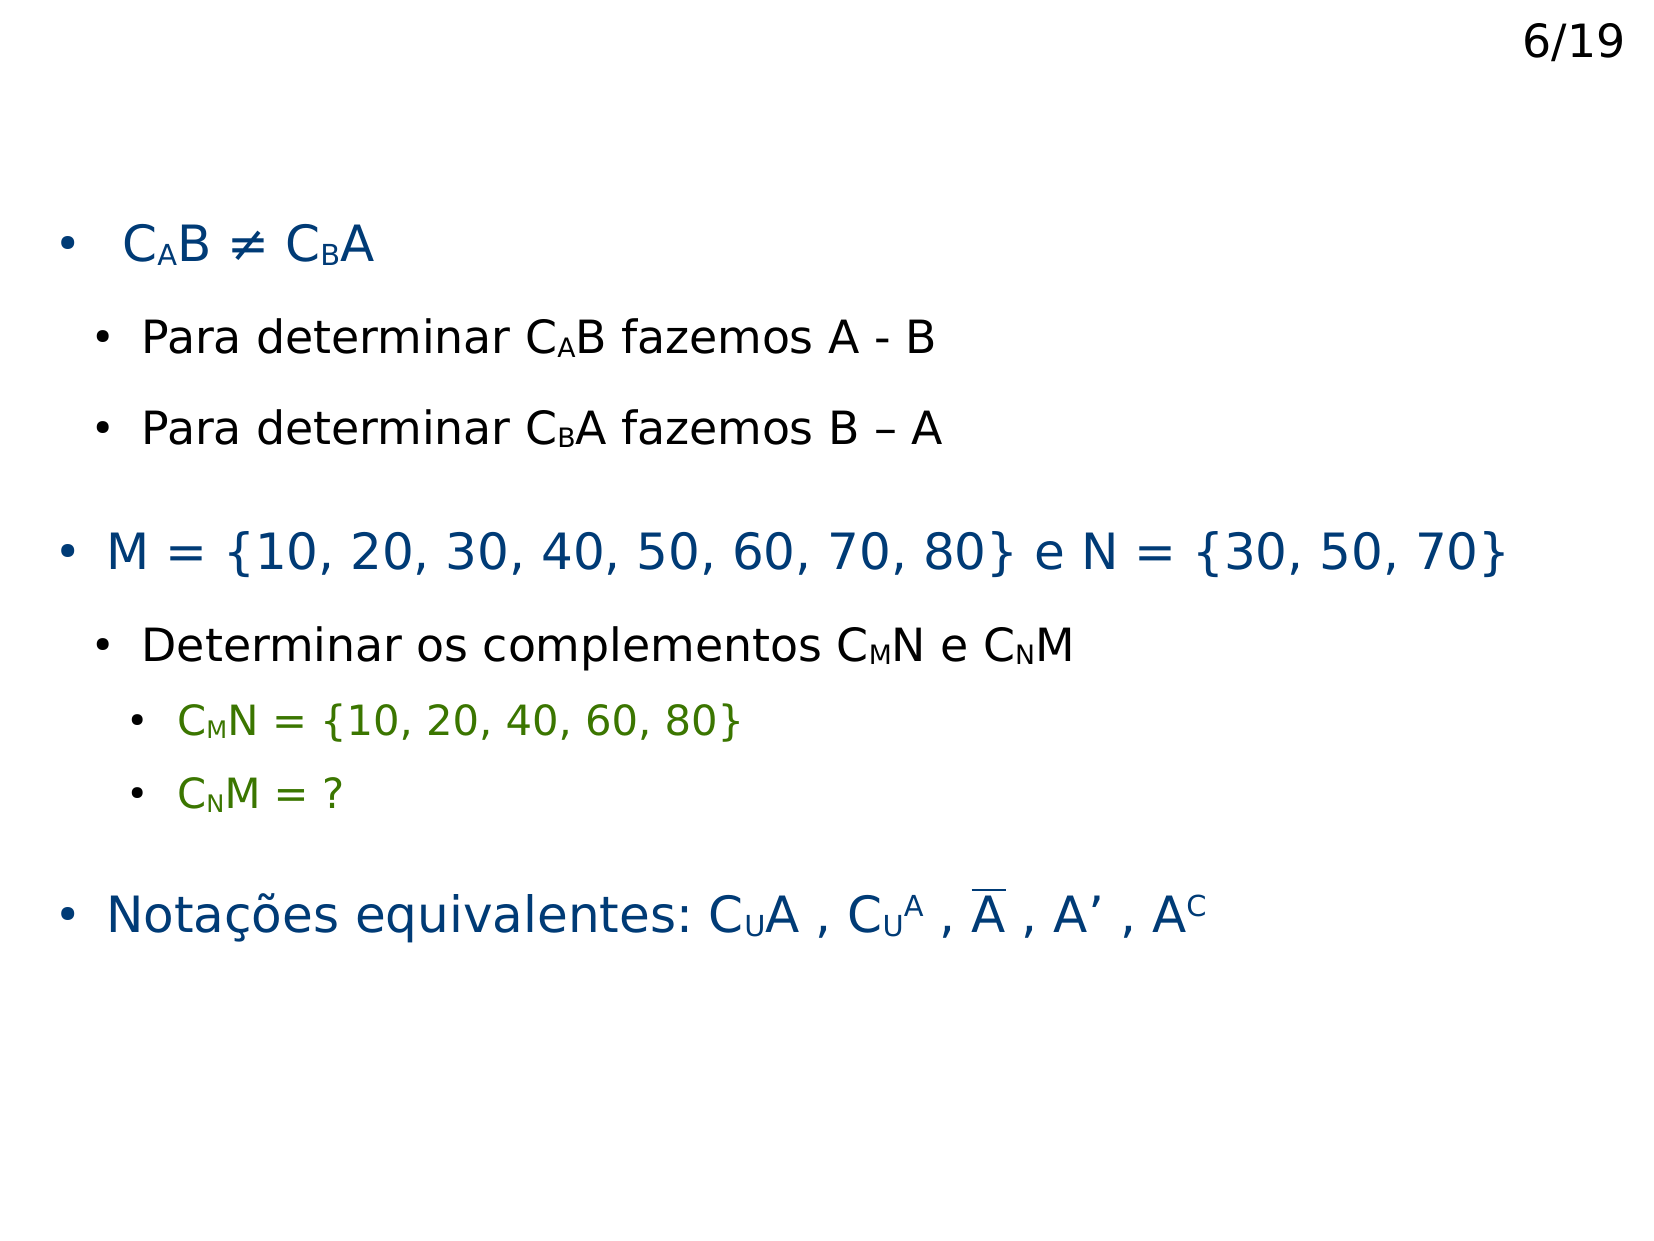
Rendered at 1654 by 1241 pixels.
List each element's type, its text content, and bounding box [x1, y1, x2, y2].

list CAB ≠ CBA Para determinar CAB fazemos A - B Para determinar CBA fazemos B – A M = {10, 20, 30, 40, 50, 60, 70, 80} e N = {30, 50, 70} Determinar os complementos CMN e CNM CMN = {10, 20, 40, 60, 80} CNM = ? Notações equivalentes: CUA , CUA , A , A’ , AC [59, 206, 1625, 1211]
